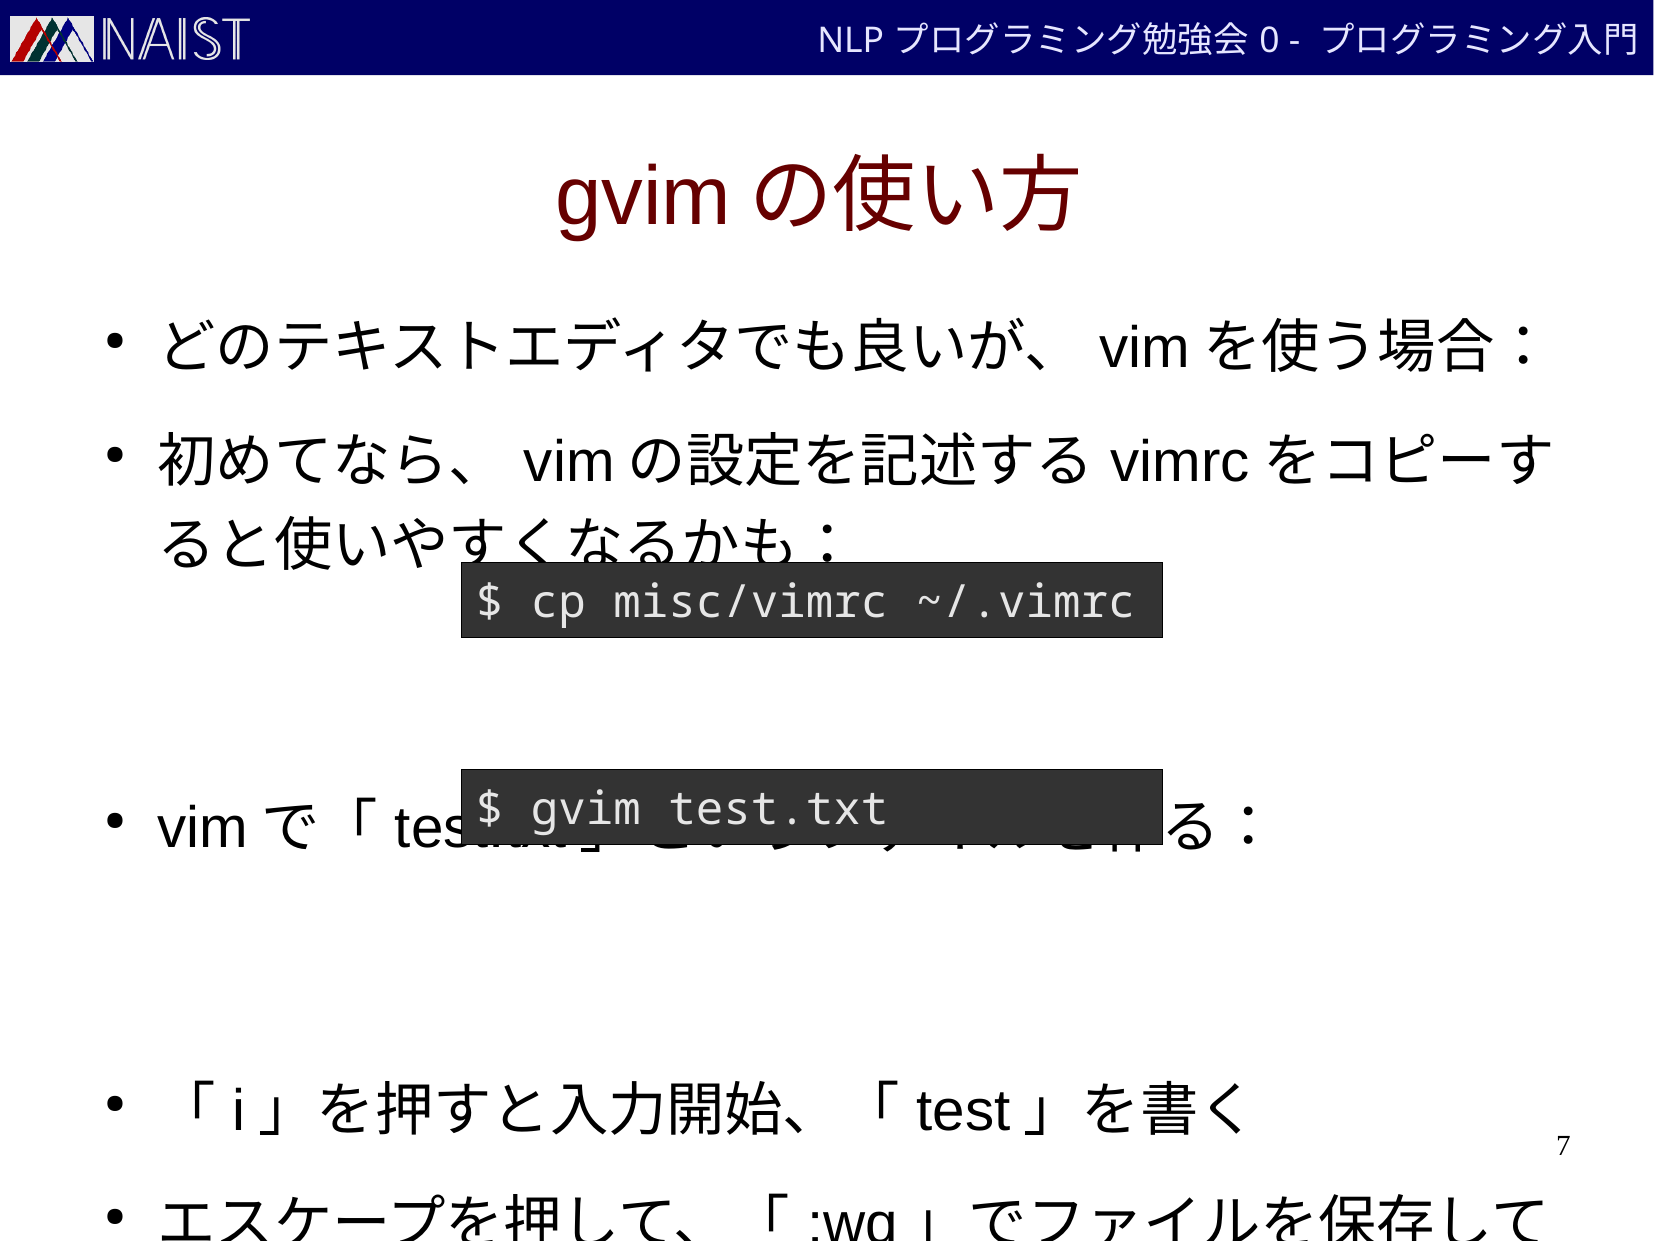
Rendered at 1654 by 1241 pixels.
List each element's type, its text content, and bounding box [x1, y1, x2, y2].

text_box $ cp misc/vimrc ~/.vimrc [461, 562, 1163, 638]
picture [102, 17, 251, 60]
list どのテキストエディタでも良いが、vimを使う場合： 初めてなら、vimの設定を記述するvimrcをコピーすると使いやすくなるかも： vimで「test.txt」というファイルを作る： 「i」を押すと入力開始、「test」を書く エスケープを押して、「:wq」でファイルを保存して終了（:wは保存、:qは終了） [86, 300, 1576, 1134]
title gvimの使い方 [75, 92, 1564, 285]
picture [10, 16, 94, 62]
text_box $ gvim test.txt [461, 769, 1163, 845]
